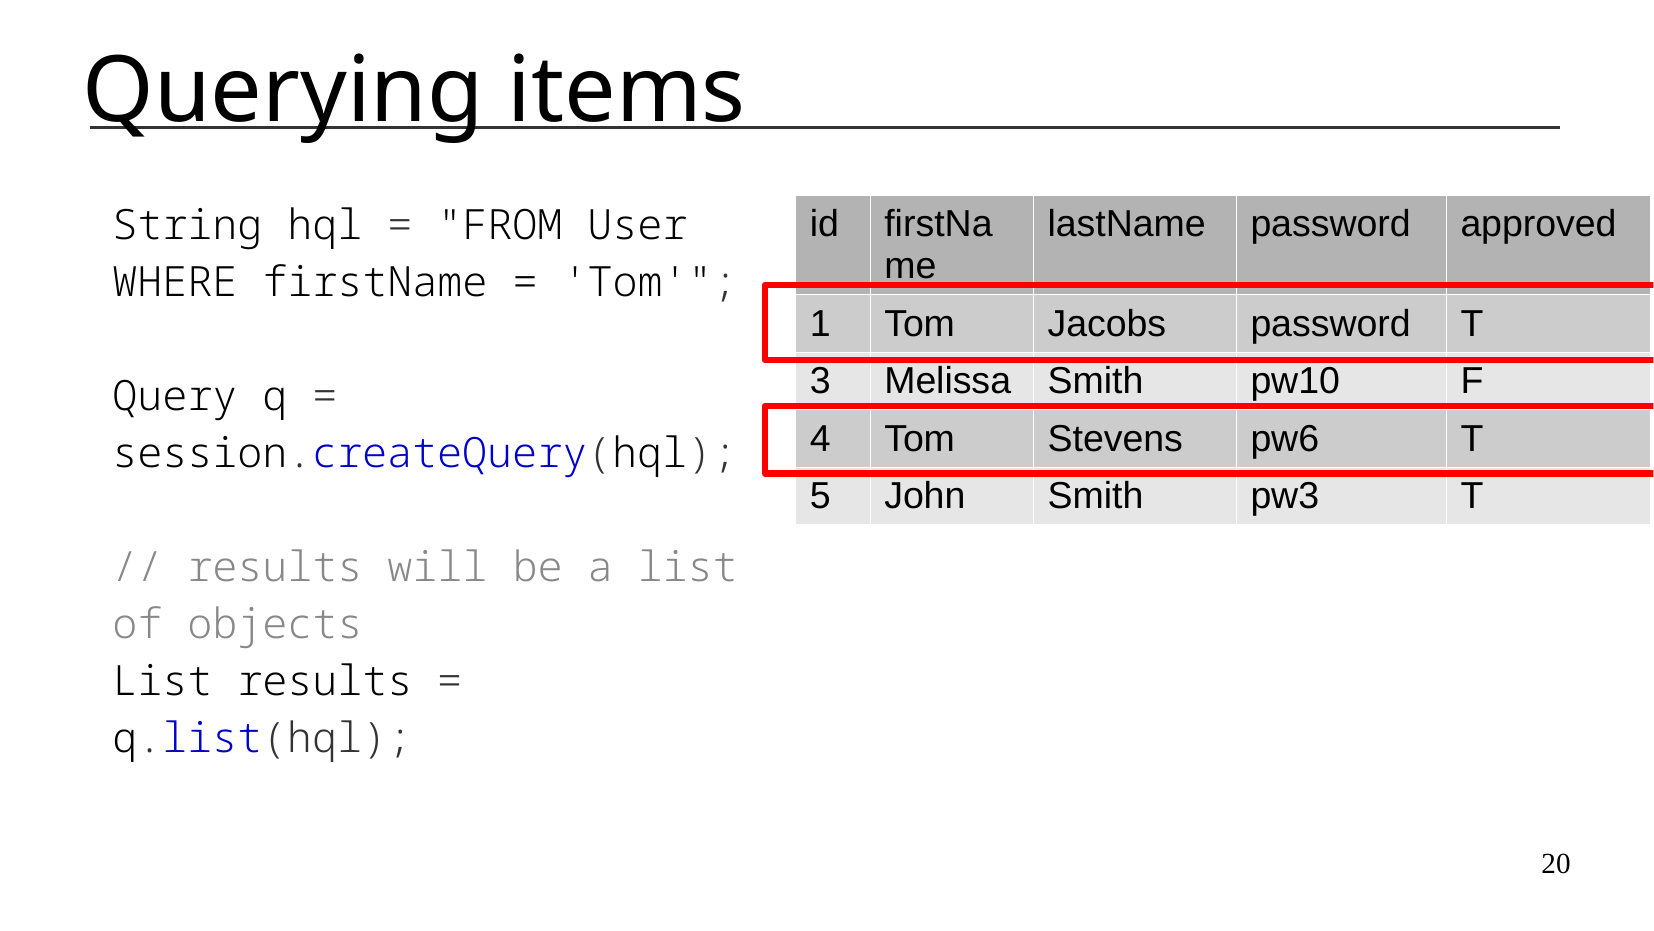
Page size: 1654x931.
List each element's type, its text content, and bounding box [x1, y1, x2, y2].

table_cell Melissa [871, 363, 1033, 403]
table_header id [796, 196, 870, 282]
table_cell Melissa [871, 353, 1033, 357]
table_cell F [1447, 353, 1650, 357]
table_cell pw10 [1237, 363, 1446, 403]
table_cell Tom [871, 410, 1033, 467]
table_header password [1237, 288, 1446, 294]
table_header approved [1447, 196, 1650, 282]
list String hql = "FROM User WHERE firstName = 'Tom'"; Query q = session.createQuery(hql); // results will be a list of objects List results = q.list(hql); [82, 195, 809, 811]
table_cell pw6 [1237, 410, 1446, 467]
table_cell Smith [1034, 353, 1236, 357]
table_header firstName [871, 196, 1033, 282]
title Querying items [82, 32, 1571, 140]
table_cell 5 [796, 477, 870, 524]
table_header id [796, 288, 870, 294]
table_cell Tom [871, 295, 1033, 352]
table_cell John [871, 477, 1033, 524]
table_cell pw10 [1237, 353, 1446, 357]
table_cell 4 [796, 410, 870, 467]
table_cell pw3 [1237, 477, 1446, 524]
table_header password [1237, 196, 1446, 282]
table_cell Smith [1034, 363, 1236, 403]
table_cell F [1447, 363, 1650, 403]
table_cell 3 [796, 363, 870, 403]
table_cell 3 [796, 353, 870, 357]
table_cell T [1447, 295, 1650, 352]
table_cell 1 [796, 295, 870, 352]
table_cell Stevens [1034, 410, 1236, 467]
table_cell Jacobs [1034, 295, 1236, 352]
table_cell password [1237, 295, 1446, 352]
table_header approved [1447, 288, 1650, 294]
table_cell Smith [1034, 477, 1236, 524]
table_header firstName [871, 288, 1033, 294]
table_cell T [1447, 410, 1650, 467]
table_cell T [1447, 477, 1650, 524]
table_header lastName [1034, 288, 1236, 294]
table_header lastName [1034, 196, 1236, 282]
